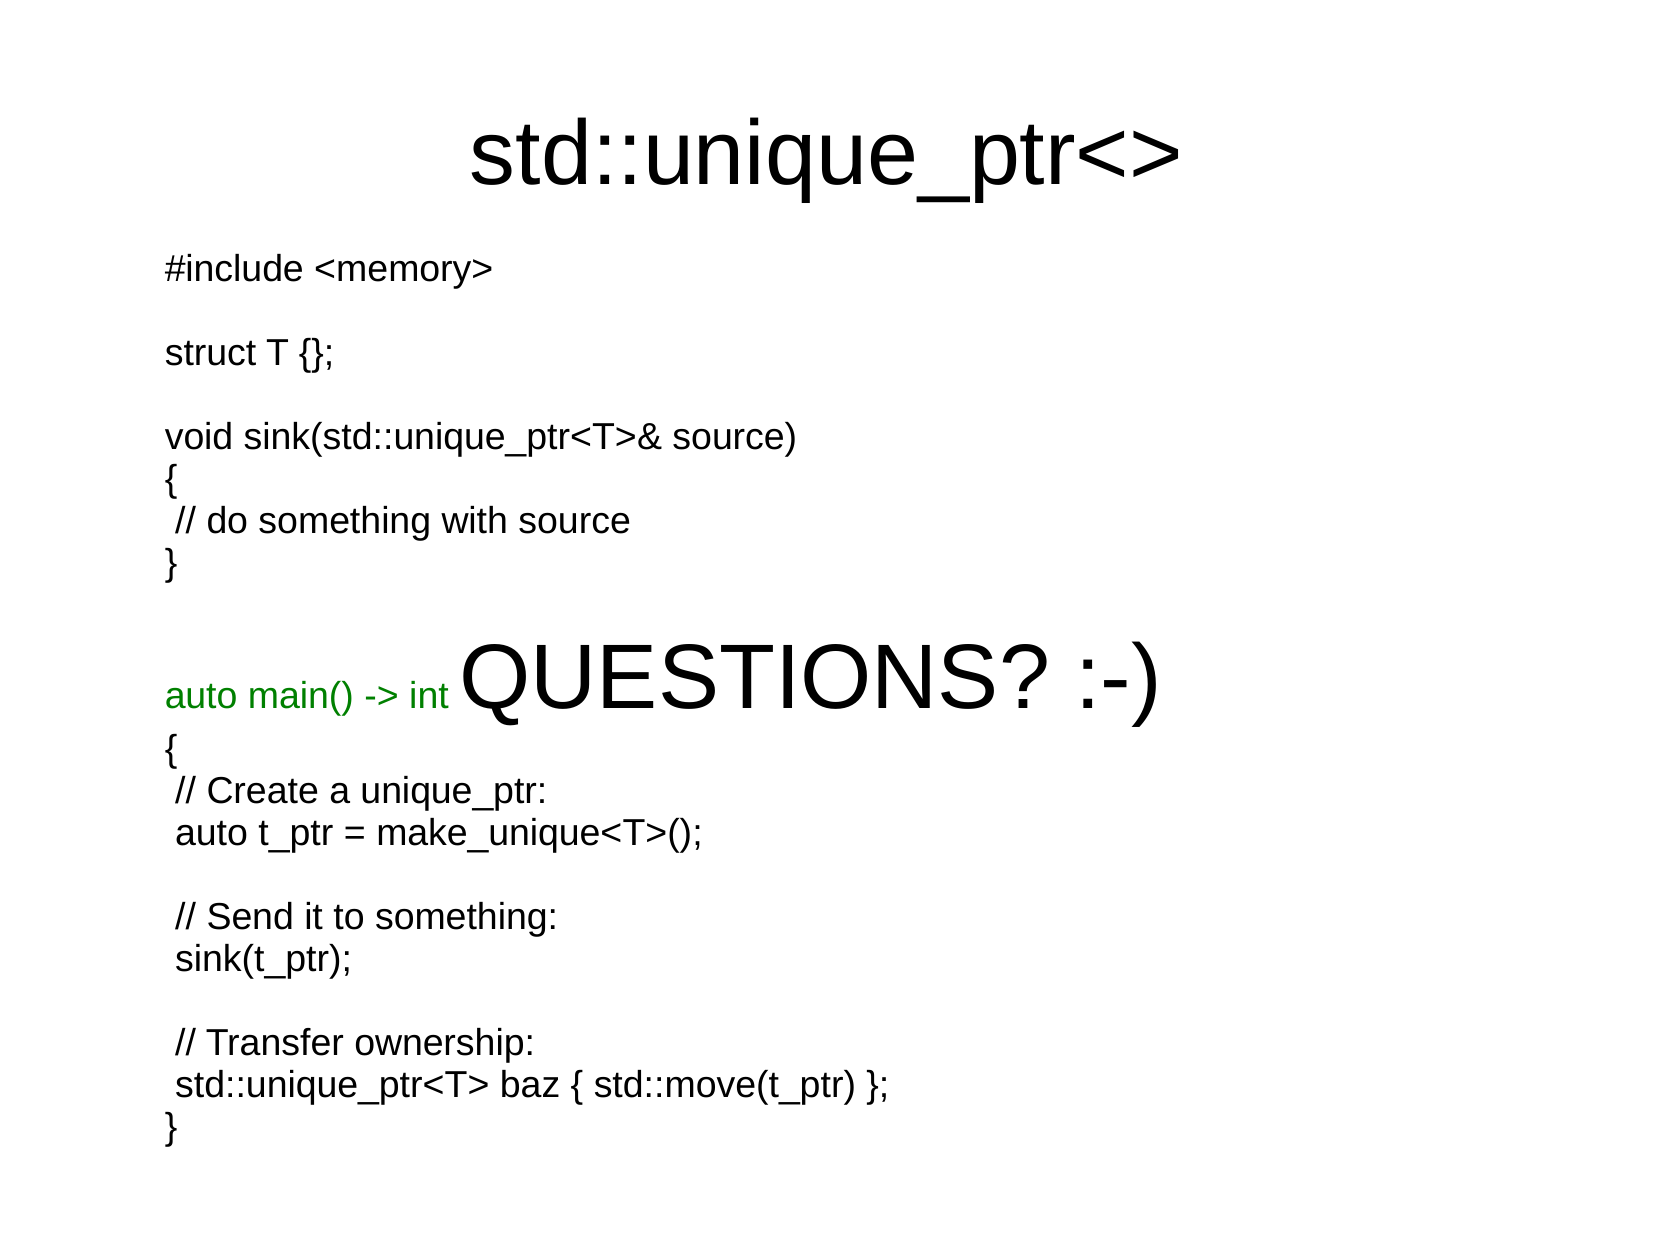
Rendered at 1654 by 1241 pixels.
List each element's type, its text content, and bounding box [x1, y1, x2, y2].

text_box [420, 465, 450, 536]
title std::unique_ptr<> [82, 49, 1571, 257]
text_box #include <memory> struct T {}; void sink(std::unique_ptr<T>& source) { // do something with source } auto main() -> int QUESTIONS? :-) { // Create a unique_ptr: auto t_ptr = make_unique<T>(); // Send it to something: sink(t_ptr); // Transfer ownership: std::unique_ptr<T> baz { std::move(t_ptr) }; } [150, 240, 1189, 1198]
